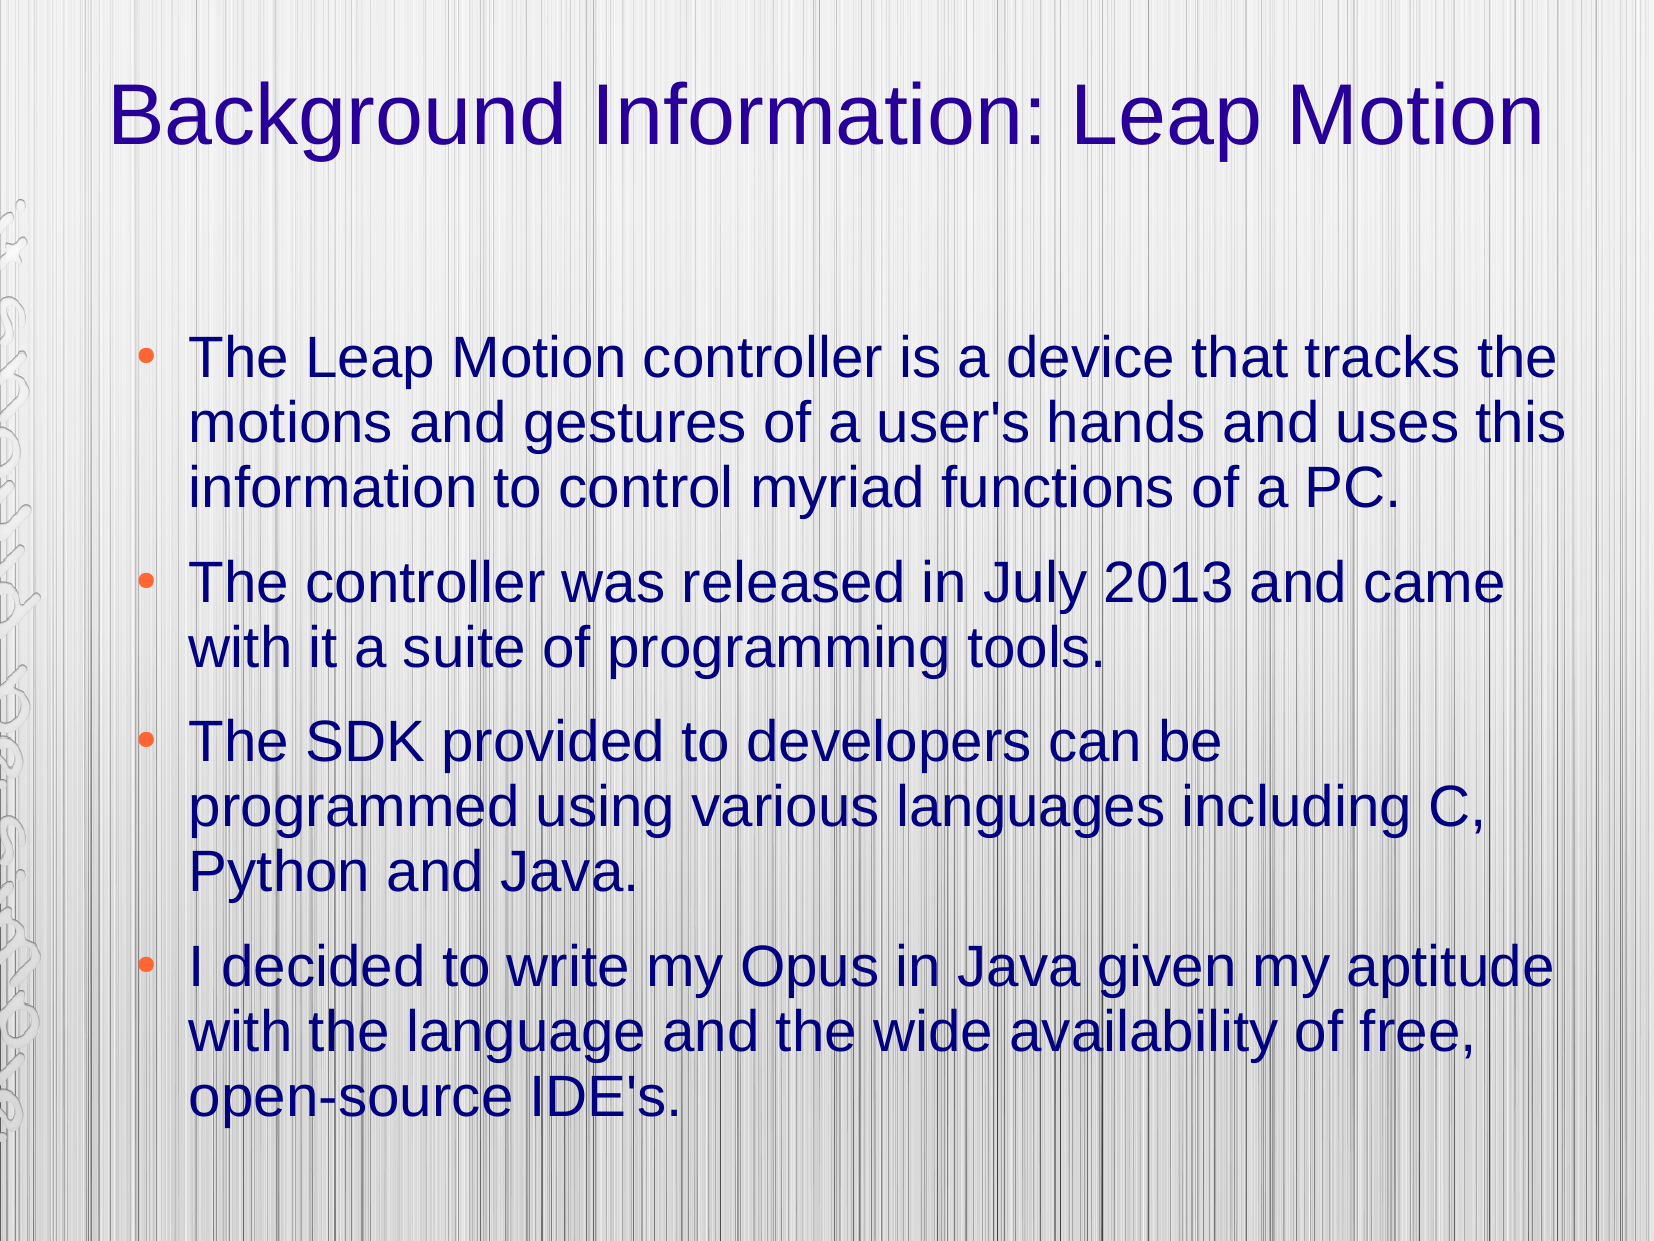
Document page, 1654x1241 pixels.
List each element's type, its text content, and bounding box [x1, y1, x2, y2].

title Background Information: Leap Motion [82, 49, 1571, 181]
picture [0, 0, 1654, 1241]
list The Leap Motion controller is a device that tracks the motions and gestures of a user's hands and uses this information to control myriad functions of a PC. The controller was released in July 2013 and came with it a suite of programming tools. The SDK provided to developers can be programmed using various languages including C, Python and Java. I decided to write my Opus in Java given my aptitude with the language and the wide availability of free, open-source IDE's. [118, 324, 1571, 1207]
